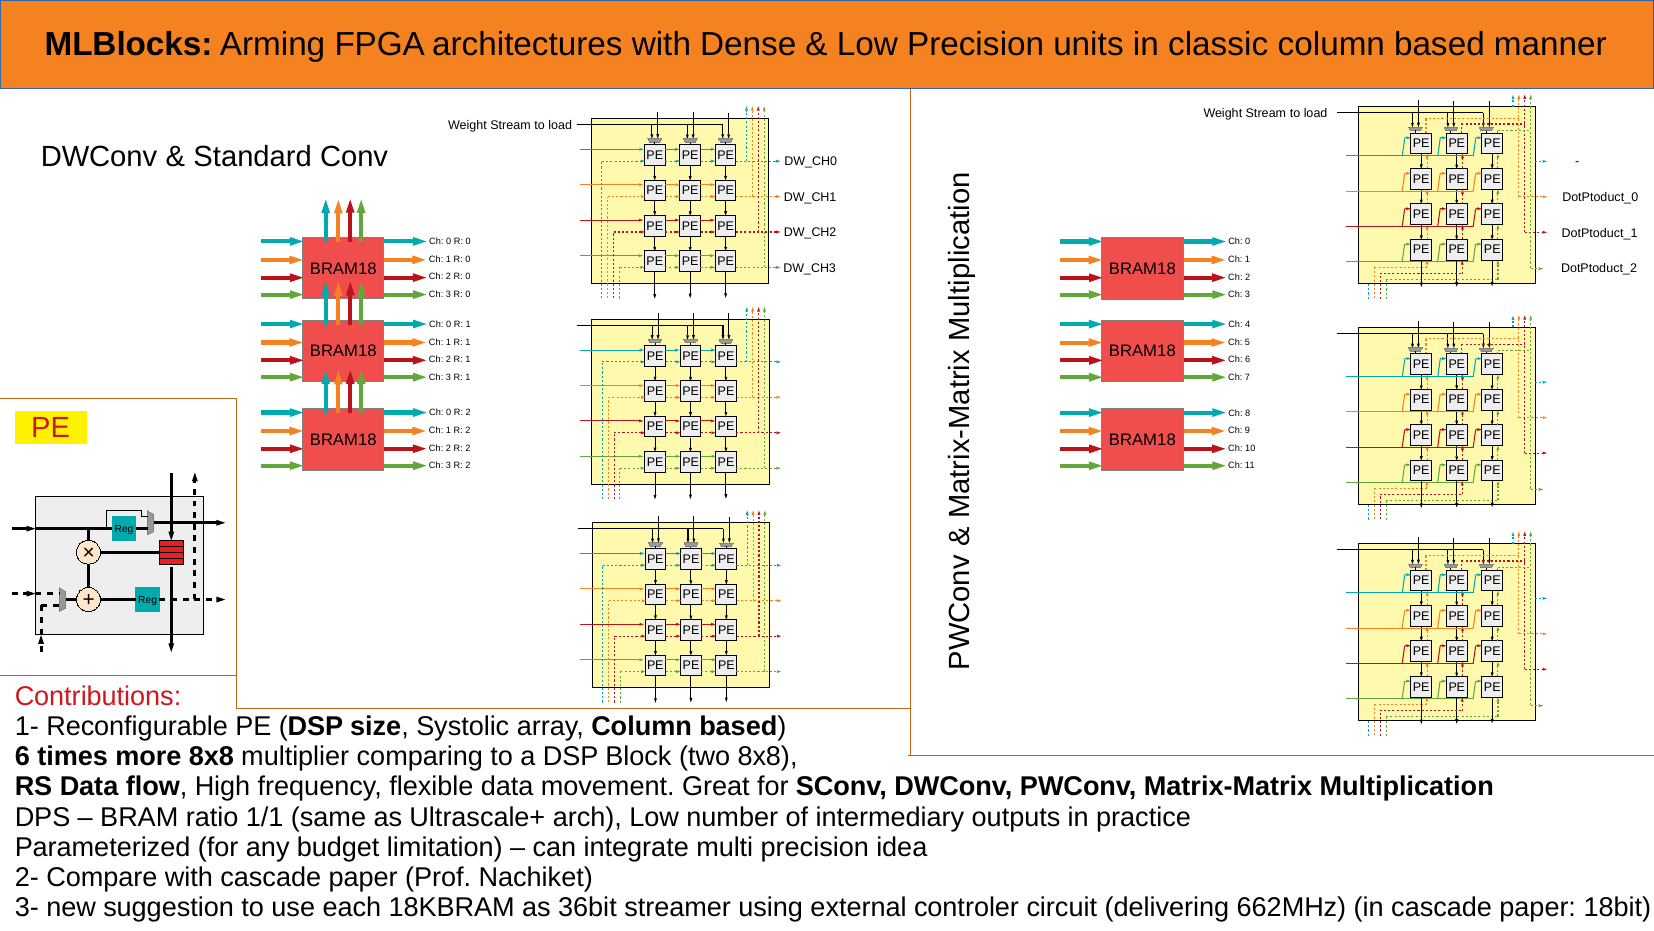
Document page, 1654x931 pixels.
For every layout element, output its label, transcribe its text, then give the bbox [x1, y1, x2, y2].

text_box PE [1446, 424, 1468, 446]
text_box Ch: 0 [1213, 229, 1266, 255]
text_box PE [715, 180, 736, 201]
text_box [1403, 647, 1421, 663]
text_box [1457, 245, 1492, 284]
text_box [656, 386, 690, 420]
text_box [1439, 611, 1456, 628]
text_box [1457, 647, 1492, 673]
text_box PE [1410, 203, 1432, 225]
text_box [1457, 466, 1492, 505]
text_box PE [1481, 203, 1503, 225]
text_box DW_CH0 [793, 154, 829, 167]
text_box DotPtoduct_0 [1582, 191, 1619, 203]
text_box PE [644, 215, 666, 237]
text_box [1358, 377, 1421, 411]
text_box [691, 554, 726, 588]
text_box PE [645, 548, 666, 570]
text_box [1439, 209, 1456, 226]
text_box PE [1481, 640, 1503, 662]
text_box DW_CH2 [792, 226, 828, 239]
text_box PE [1410, 460, 1432, 481]
text_box × [76, 540, 101, 565]
text_box PE [1446, 168, 1468, 190]
text_box [691, 625, 726, 659]
text_box PE [1481, 570, 1503, 591]
text_box PE [679, 250, 701, 272]
text_box DW_CH1 [792, 190, 828, 203]
text_box [1403, 431, 1421, 447]
text_box Ch: 6 [1213, 355, 1266, 373]
text_box PE [680, 416, 701, 437]
text_box Ch: 3 R: 0 [414, 290, 486, 308]
text_box BRAM18 [302, 408, 384, 471]
text_box [591, 150, 654, 184]
text_box Ch: 9 [1213, 426, 1268, 444]
text_box PE [1410, 424, 1432, 446]
text_box [1358, 543, 1536, 673]
text_box Ch: 8 [1213, 400, 1268, 426]
text_box DotPtoduct_2 [1581, 262, 1617, 275]
text_box [1403, 245, 1410, 261]
text_box [591, 118, 769, 284]
text_box PE [1410, 353, 1432, 375]
text_box [1457, 360, 1492, 411]
text_box Reg [135, 587, 160, 612]
text_box [173, 496, 204, 521]
text_box PE [1446, 640, 1468, 662]
text_box DWConv & Standard Conv [26, 132, 404, 189]
text_box [666, 660, 680, 673]
text_box [1358, 106, 1418, 112]
text_box [1422, 227, 1456, 261]
text_box PE [644, 180, 666, 201]
text_box PE [1410, 605, 1432, 627]
text_box Ch: 0 R: 1 [414, 311, 486, 337]
text_box [1403, 174, 1421, 191]
text_box [702, 660, 715, 673]
text_box [1422, 629, 1456, 663]
text_box [1439, 359, 1456, 376]
text_box DotPtoduct_1 [1581, 226, 1618, 239]
text_box [1358, 483, 1421, 505]
text_box DW_CH3 [791, 262, 828, 274]
text_box [659, 318, 693, 325]
text_box PE [1481, 389, 1503, 411]
text_box [1439, 395, 1446, 411]
text_box [655, 256, 690, 284]
text_box [1457, 576, 1492, 628]
text_box [591, 351, 655, 385]
text_box [1404, 360, 1421, 376]
text_box Ch: 1 R: 1 [414, 337, 486, 355]
text_box PE [1446, 605, 1468, 627]
text_box [591, 118, 657, 124]
text_box Ch: 11 [1213, 461, 1273, 479]
text_box [1419, 106, 1453, 112]
text_box Ch: 3 [1213, 290, 1266, 308]
text_box BRAM18 [1101, 237, 1184, 300]
text_box PE [644, 144, 666, 166]
text_box [691, 351, 725, 385]
text_box PE [715, 451, 737, 473]
text_box PE [680, 584, 702, 605]
text_box [592, 554, 655, 588]
text_box PE [715, 380, 737, 402]
text_box [691, 221, 725, 255]
text_box [659, 522, 693, 528]
text_box PE [1446, 389, 1468, 411]
text_box [1358, 327, 1418, 333]
text_box [591, 386, 655, 420]
text_box [1358, 629, 1421, 663]
text_box [1457, 431, 1492, 482]
text_box Ch: 2 R: 1 [414, 355, 486, 373]
text_box MLBlocks: Arming FPGA architectures with Dense & Low Precision units in classic column based manner [0, 0, 1654, 89]
text_box + [76, 587, 101, 612]
text_box [691, 421, 725, 456]
text_box [655, 221, 690, 255]
text_box [1358, 448, 1421, 482]
text_box Reg [112, 516, 136, 541]
text_box PE [644, 380, 666, 402]
text_box PE [715, 655, 737, 673]
text_box PE [1481, 353, 1503, 375]
text_box [1404, 395, 1410, 411]
text_box PE [715, 250, 736, 272]
text_box [656, 589, 690, 624]
text_box PE [715, 619, 737, 641]
text_box [655, 150, 690, 184]
text_box [691, 386, 725, 420]
text_box PE [644, 250, 666, 272]
text_box [691, 457, 725, 485]
text_box [656, 625, 690, 659]
text_box [1422, 377, 1456, 411]
text_box PE [680, 380, 701, 402]
text_box [1439, 430, 1456, 447]
text_box [1422, 664, 1456, 673]
text_box PE [715, 416, 737, 437]
text_box [591, 421, 655, 456]
text_box [1422, 448, 1456, 482]
text_box [1358, 327, 1536, 505]
text_box Ch: 1 R: 0 [414, 255, 486, 272]
text_box [656, 457, 690, 485]
text_box PE [1481, 424, 1503, 446]
text_box [1358, 156, 1421, 191]
text_box [592, 522, 658, 528]
text_box PE [1446, 133, 1468, 154]
text_box Ch: 7 [1213, 364, 1268, 390]
text_box PE [1410, 168, 1432, 190]
text_box PE [645, 655, 666, 673]
text_box Contributions: 1- Reconfigurable PE (DSP size, Systolic array, Column based) 6 times more 8x8 multiplier comparing to a DSP Block (two 8x8), RS Data flow, High frequency, flexible data movement. Great for SConv, DWConv, PWConv, Matrix-Matrix Multiplication DPS – BRAM ratio 1/1 (same as Ultrascale+ arch), Low number of intermediary outputs in practice Parameterized (for any budget limitation) – can integrate multi precision idea 2- Compare with cascade paper (Prof. Nachiket) 3- new suggestion to use each 18KBRAM as 36bit streamer using external controler circuit (delivering 662MHz) (in cascade paper: 18bit) [0, 673, 1654, 931]
text_box [591, 318, 769, 485]
text_box PE [1481, 239, 1503, 261]
text_box PE [679, 215, 701, 237]
text_box [1422, 412, 1456, 447]
text_box [1358, 106, 1536, 284]
text_box [1358, 412, 1421, 447]
text_box [1422, 262, 1456, 284]
text_box Ch: 0 R: 0 [414, 229, 486, 255]
text_box [655, 185, 690, 220]
text_box [1457, 174, 1492, 226]
text_box PWConv & Matrix-Matrix Multiplication [935, 157, 993, 673]
text_box PE [715, 584, 737, 605]
text_box Ch: 5 [1213, 337, 1266, 355]
text_box [1404, 139, 1421, 155]
text_box [591, 185, 654, 220]
text_box [658, 118, 693, 124]
text_box PE [645, 584, 666, 605]
text_box PE [680, 451, 701, 473]
text_box Ch: 2 R: 0 [414, 272, 486, 290]
text_box PE [679, 144, 701, 166]
text_box PE [645, 619, 666, 641]
text_box Ch: 3 R: 2 [414, 461, 486, 479]
text_box [1419, 543, 1453, 549]
text_box Ch: 3 R: 1 [414, 373, 486, 390]
text_box [1439, 174, 1456, 191]
text_box PE [1481, 168, 1503, 190]
text_box [35, 496, 204, 635]
text_box [1358, 262, 1421, 284]
text_box [1439, 245, 1446, 261]
text_box [1439, 138, 1456, 155]
text_box PE [1410, 570, 1432, 591]
text_box [1457, 139, 1492, 191]
text_box - [1559, 155, 1596, 168]
text_box PE [1481, 460, 1503, 481]
text_box [1358, 593, 1421, 628]
text_box [592, 522, 770, 673]
text_box [1403, 611, 1421, 628]
text_box [1358, 227, 1421, 261]
text_box Ch: 10 [1213, 435, 1274, 461]
text_box Ch: 0 R: 2 [414, 400, 486, 426]
text_box PE [1481, 133, 1503, 154]
text_box PE [715, 345, 737, 367]
text_box [591, 221, 654, 284]
text_box Ch: 2 R: 2 [414, 444, 486, 461]
text_box PE [1446, 353, 1468, 375]
text_box PE [680, 619, 702, 641]
text_box PE [1446, 203, 1468, 225]
text_box [656, 351, 690, 385]
text_box [691, 256, 725, 284]
text_box [691, 589, 726, 624]
text_box [691, 150, 725, 184]
text_box [1457, 210, 1492, 261]
text_box BRAM18 [302, 237, 384, 299]
text_box [1422, 483, 1456, 505]
text_box [592, 589, 655, 673]
text_box Ch: 1 [1213, 255, 1266, 272]
text_box BRAM18 [1101, 408, 1184, 471]
text_box [1422, 593, 1456, 628]
text_box [1419, 327, 1453, 333]
text_box [591, 318, 658, 325]
text_box PE [679, 180, 701, 201]
text_box [1457, 395, 1492, 447]
text_box PE [0, 403, 142, 461]
text_box PE [1410, 389, 1432, 411]
text_box PE [1446, 239, 1468, 261]
text_box PE [644, 345, 666, 367]
text_box PE [1410, 239, 1432, 261]
text_box [656, 554, 690, 588]
text_box [1358, 192, 1421, 226]
text_box Weight Stream to load [1249, 107, 1286, 120]
text_box [1404, 576, 1421, 592]
text_box [1422, 156, 1456, 191]
text_box PE [1446, 460, 1468, 481]
text_box BRAM18 [302, 320, 384, 382]
text_box PE [1410, 133, 1432, 154]
text_box Ch: 1 R: 2 [414, 426, 486, 444]
text_box [1358, 664, 1421, 673]
text_box [1457, 611, 1492, 663]
text_box [1439, 466, 1456, 482]
text_box PE [644, 451, 666, 473]
text_box Weight Stream to load [494, 119, 530, 131]
text_box [1439, 575, 1456, 592]
text_box PE [1481, 605, 1503, 627]
text_box PE [715, 144, 736, 166]
text_box PE [1410, 640, 1432, 662]
text_box [591, 457, 655, 485]
text_box [656, 421, 690, 456]
text_box [691, 185, 725, 220]
text_box [1439, 646, 1456, 663]
text_box PE [680, 345, 701, 367]
text_box PE [715, 215, 736, 237]
text_box [1403, 466, 1421, 482]
text_box BRAM18 [1101, 320, 1184, 382]
text_box PE [1446, 570, 1468, 591]
text_box PE [715, 548, 737, 570]
text_box [1358, 543, 1418, 549]
text_box Ch: 2 [1213, 272, 1266, 290]
text_box [1403, 210, 1421, 226]
text_box Ch: 4 [1213, 311, 1266, 337]
text_box [1422, 192, 1456, 226]
text_box PE [680, 548, 702, 570]
text_box PE [680, 655, 702, 673]
text_box PE [644, 416, 666, 437]
